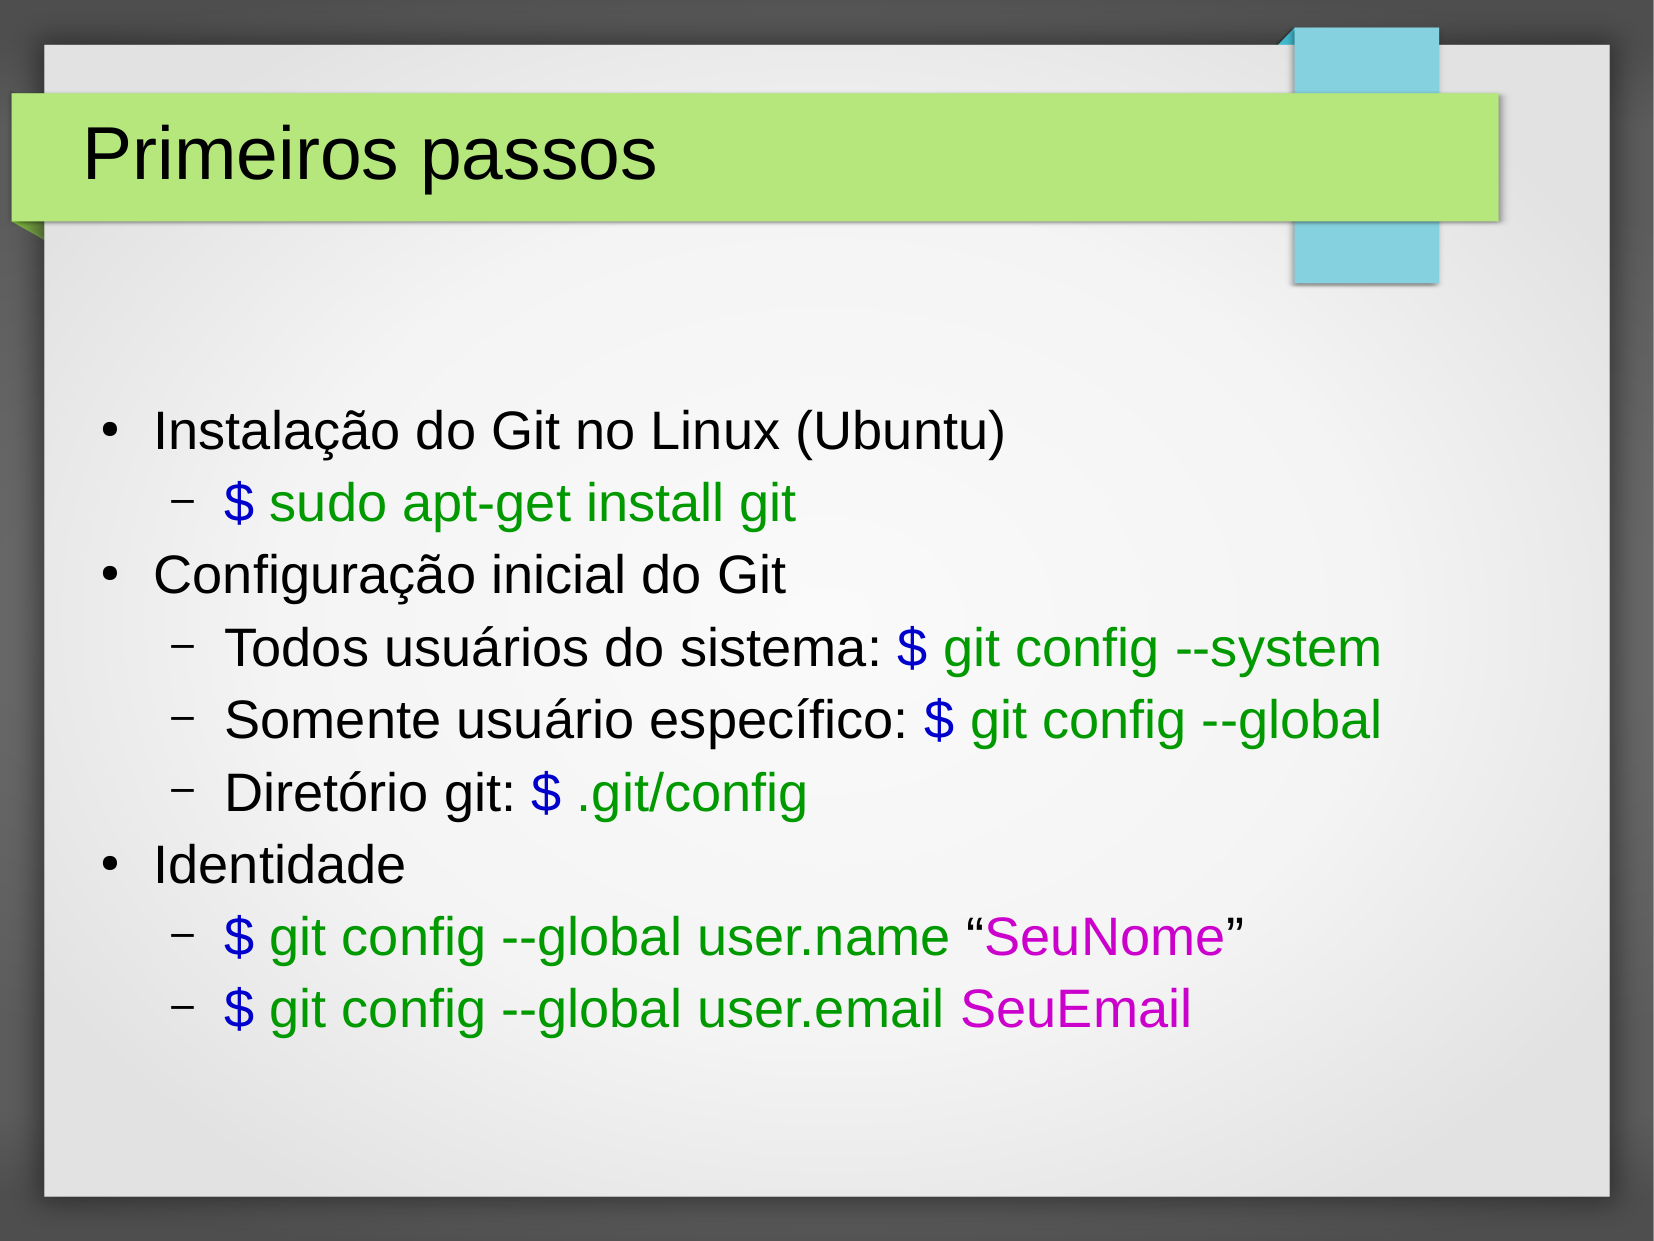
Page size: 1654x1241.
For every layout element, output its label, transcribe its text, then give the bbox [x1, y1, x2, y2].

picture [0, 0, 1654, 1241]
list Instalação do Git no Linux (Ubuntu) $ sudo apt-get install git Configuração inicial do Git Todos usuários do sistema: $ git config --system Somente usuário específico: $ git config --global Diretório git: $ .git/config Identidade $ git config --global user.name “SeuNome” $ git config --global user.email SeuEmail [82, 360, 1571, 1080]
title Primeiros passos [82, 94, 1264, 213]
